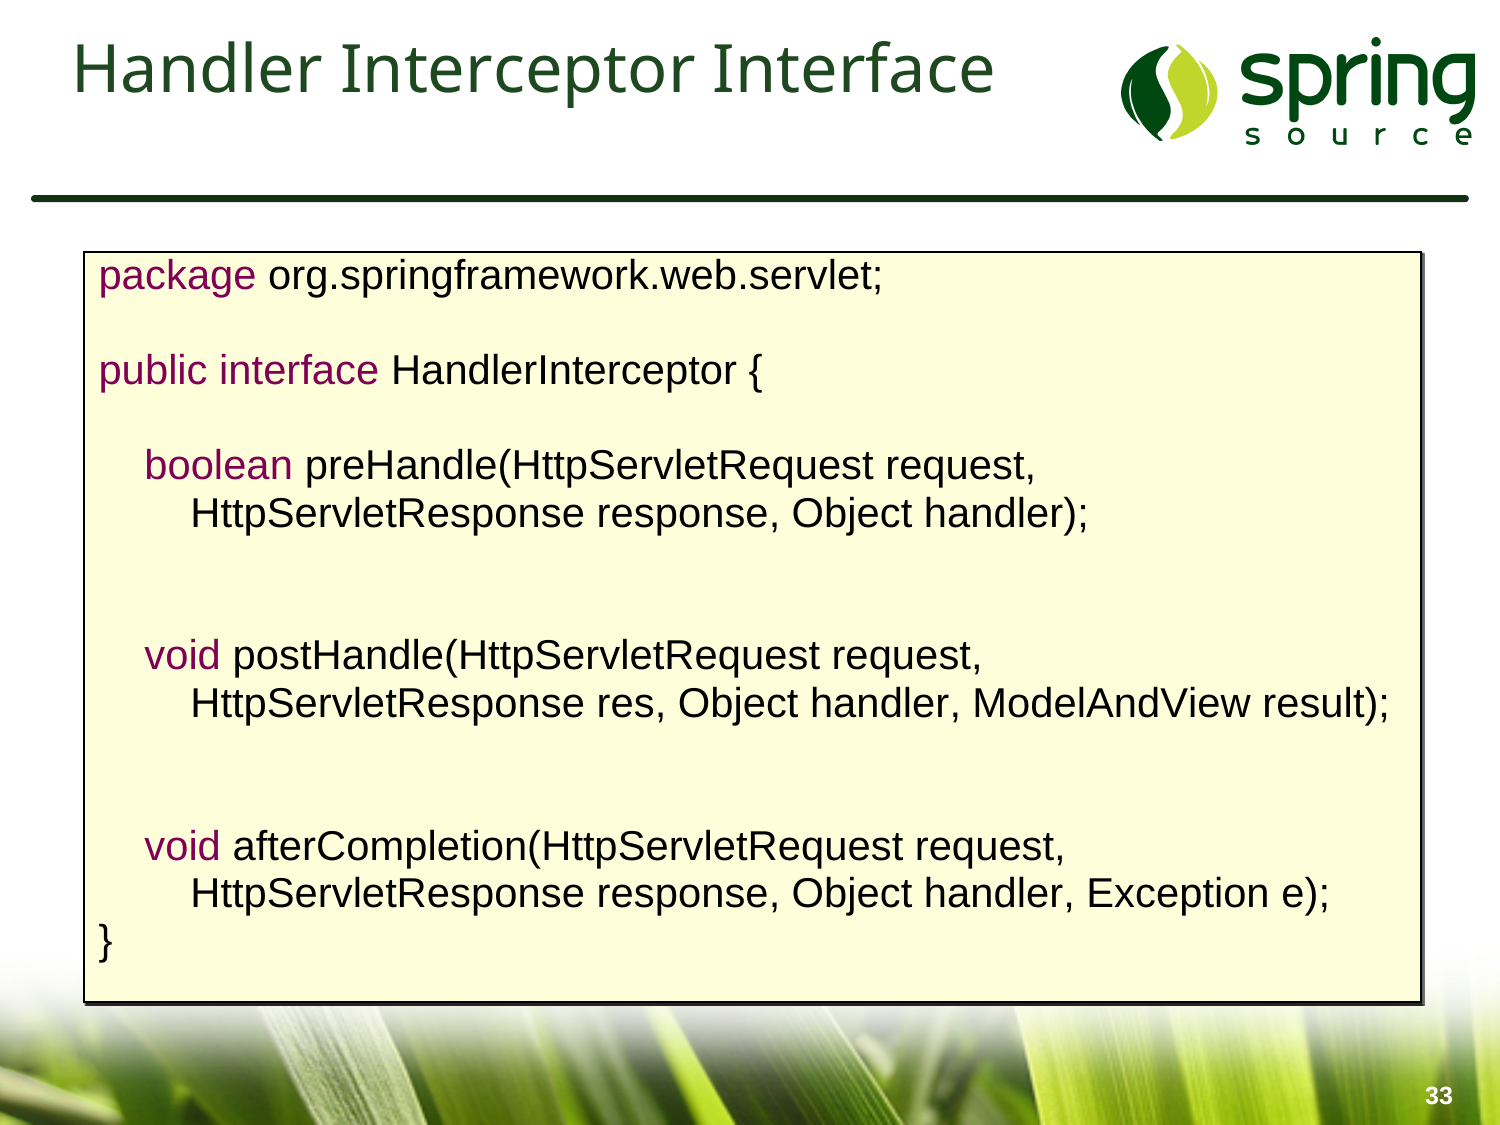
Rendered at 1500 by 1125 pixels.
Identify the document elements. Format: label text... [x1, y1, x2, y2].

title Handler Interceptor Interface [56, 13, 1089, 176]
text_box package org.springframework.web.servlet; public interface HandlerInterceptor { boolean preHandle(HttpServletRequest request, HttpServletResponse response, Object handler); void postHandle(HttpServletRequest request, HttpServletResponse res, Object handler, ModelAndView result); void afterCompletion(HttpServletRequest request, HttpServletResponse response, Object handler, Exception e); } [83, 252, 1422, 1003]
picture [0, 944, 1500, 1125]
picture [1121, 37, 1475, 145]
